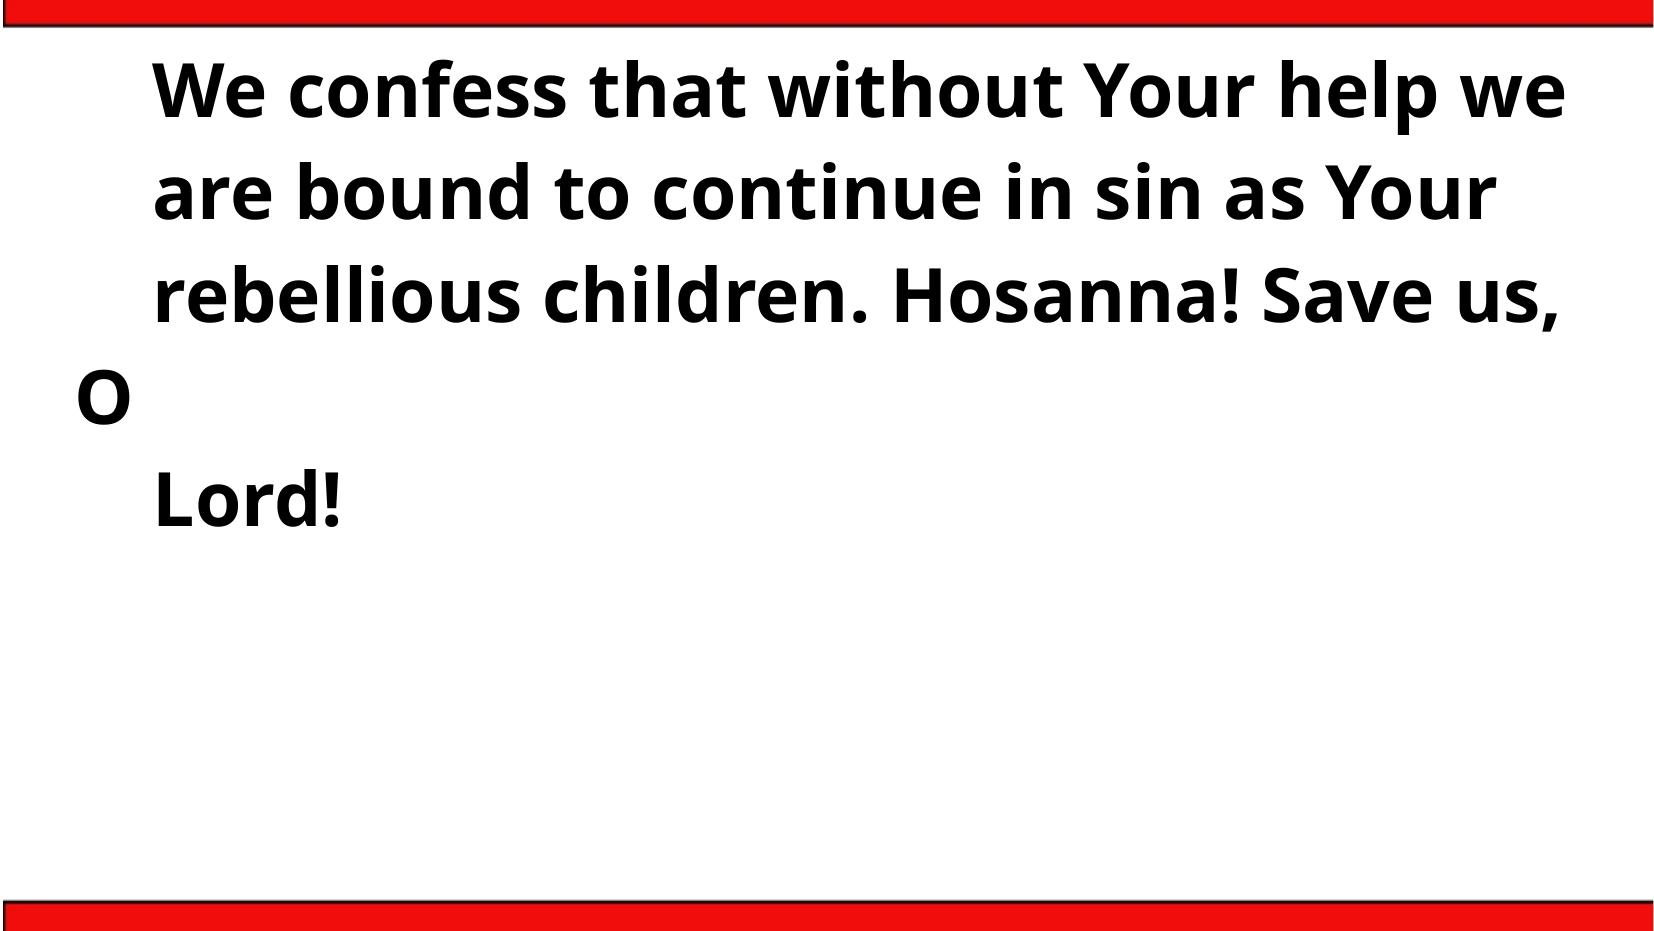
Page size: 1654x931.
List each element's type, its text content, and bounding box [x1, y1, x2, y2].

text_box We confess that without Your help we are bound to continue in sin as Your rebellious children. Hosanna! Save us, O Lord! [60, 30, 1591, 445]
picture [3, 0, 1654, 931]
